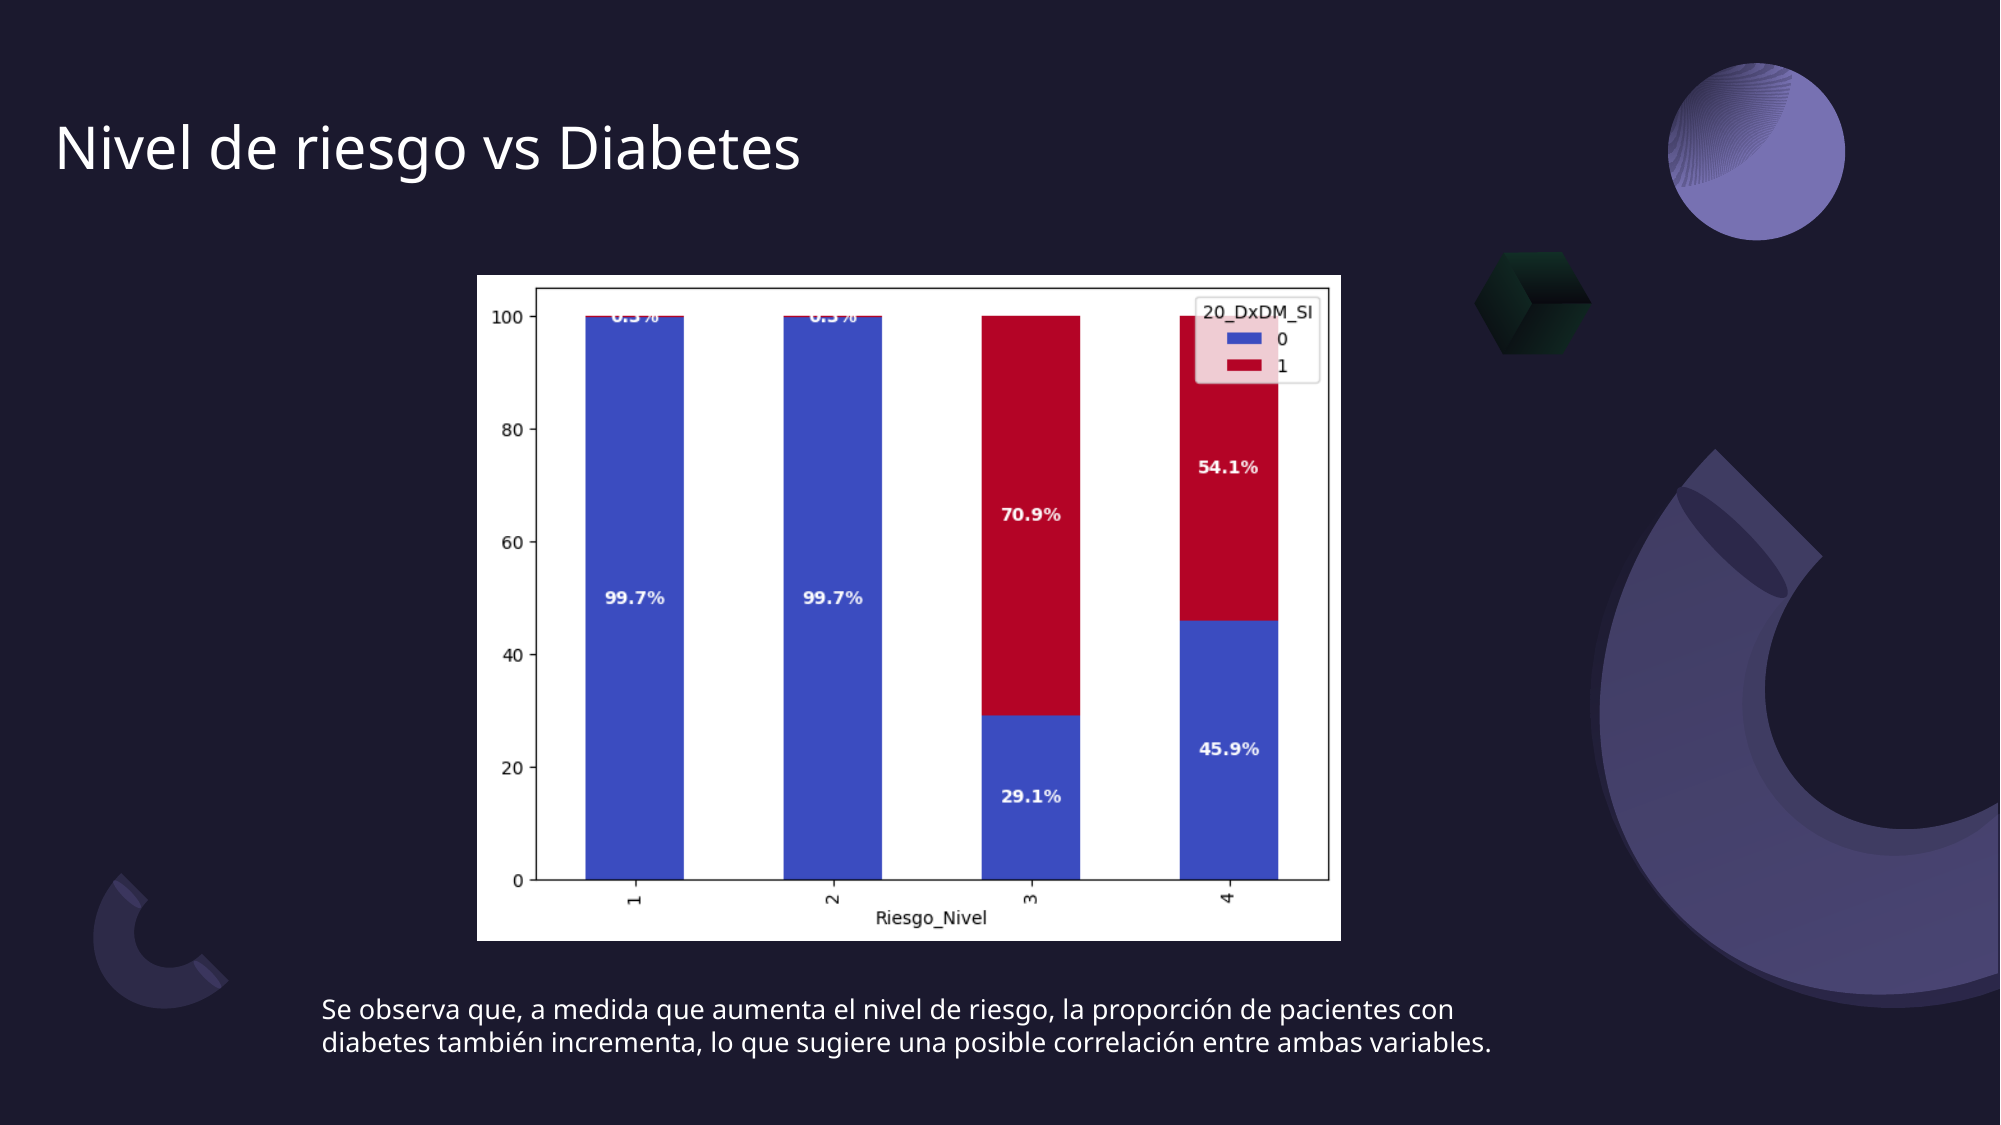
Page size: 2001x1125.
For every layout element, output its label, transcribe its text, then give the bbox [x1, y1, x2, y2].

text_box Se observa que, a medida que aumenta el nivel de riesgo, la proporción de pacientes con diabetes también incrementa, lo que sugiere una posible correlación entre ambas variables. [321, 992, 1497, 1090]
picture [477, 275, 1341, 941]
title Nivel de riesgo vs Diabetes [54, 116, 1874, 254]
